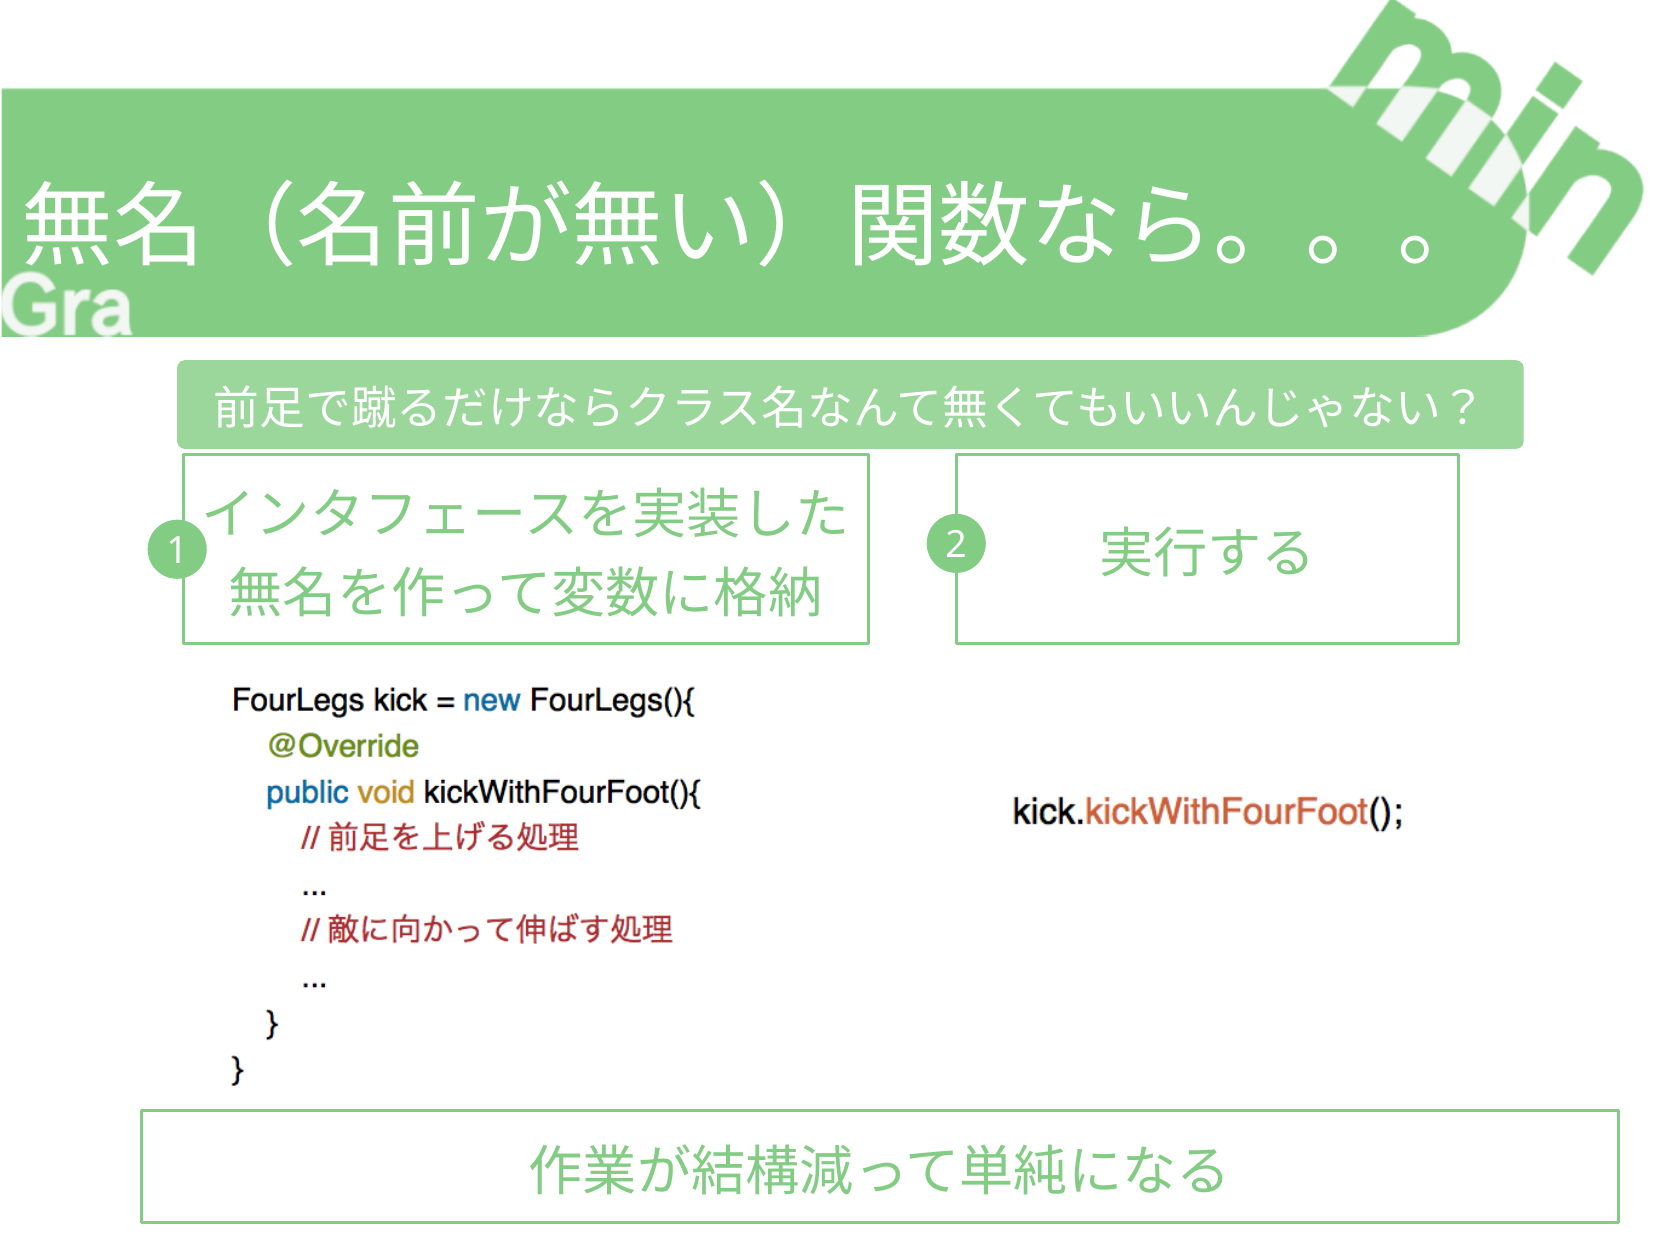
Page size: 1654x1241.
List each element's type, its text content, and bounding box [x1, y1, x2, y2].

text_box インタフェースを実装した無名を作って変数に格納 [183, 454, 869, 644]
picture [1007, 779, 1418, 844]
text_box 前足で蹴るだけならクラス名なんて無くてもいいんじゃない？ [177, 360, 1524, 449]
text_box 1 [147, 519, 207, 579]
title 無名（名前が無い）関数なら。。。 [11, 147, 1501, 290]
text_box 実行する [956, 454, 1459, 644]
picture [227, 672, 721, 1099]
text_box 作業が結構減って単純になる [141, 1110, 1619, 1223]
picture [1, 0, 1654, 337]
text_box 2 [926, 513, 986, 573]
